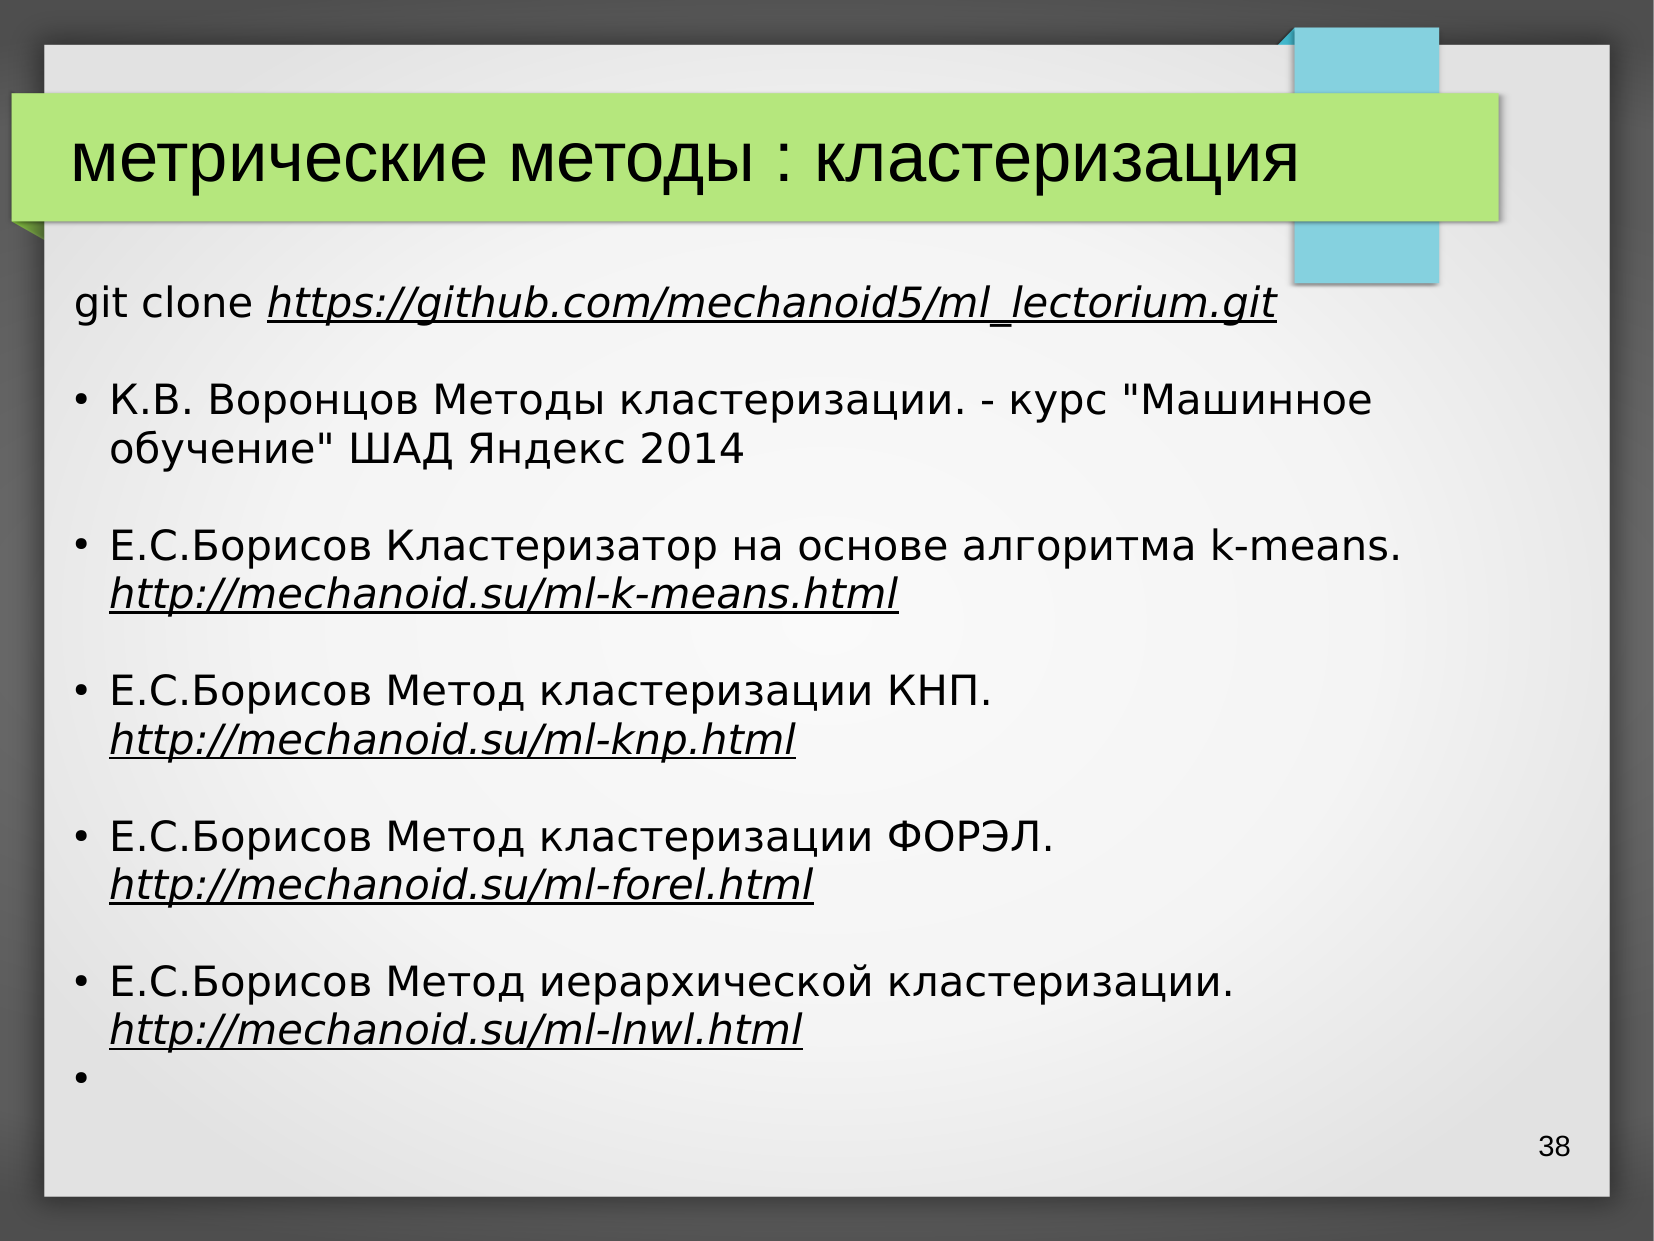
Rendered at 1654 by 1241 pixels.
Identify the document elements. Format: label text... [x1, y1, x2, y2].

title метрические методы : кластеризация [70, 117, 1382, 197]
picture [0, 0, 1654, 1241]
text_box git clone https://github.com/mechanoid5/ml_lectorium.git К.В. Воронцов Методы кластеризации. - курс "Машинное обучение" ШАД Яндекс 2014 Е.С.Борисов Кластеризатор на основе алгоритма k-means. http://mechanoid.su/ml-k-means.html Е.С.Борисов Метод кластеризации КНП. http://mechanoid.su/ml-knp.html Е.С.Борисов Метод кластеризации ФОРЭЛ. http://mechanoid.su/ml-forel.html Е.С.Борисов Метод иерархической кластеризации. http://mechanoid.su/ml-lnwl.html [59, 271, 1489, 1149]
